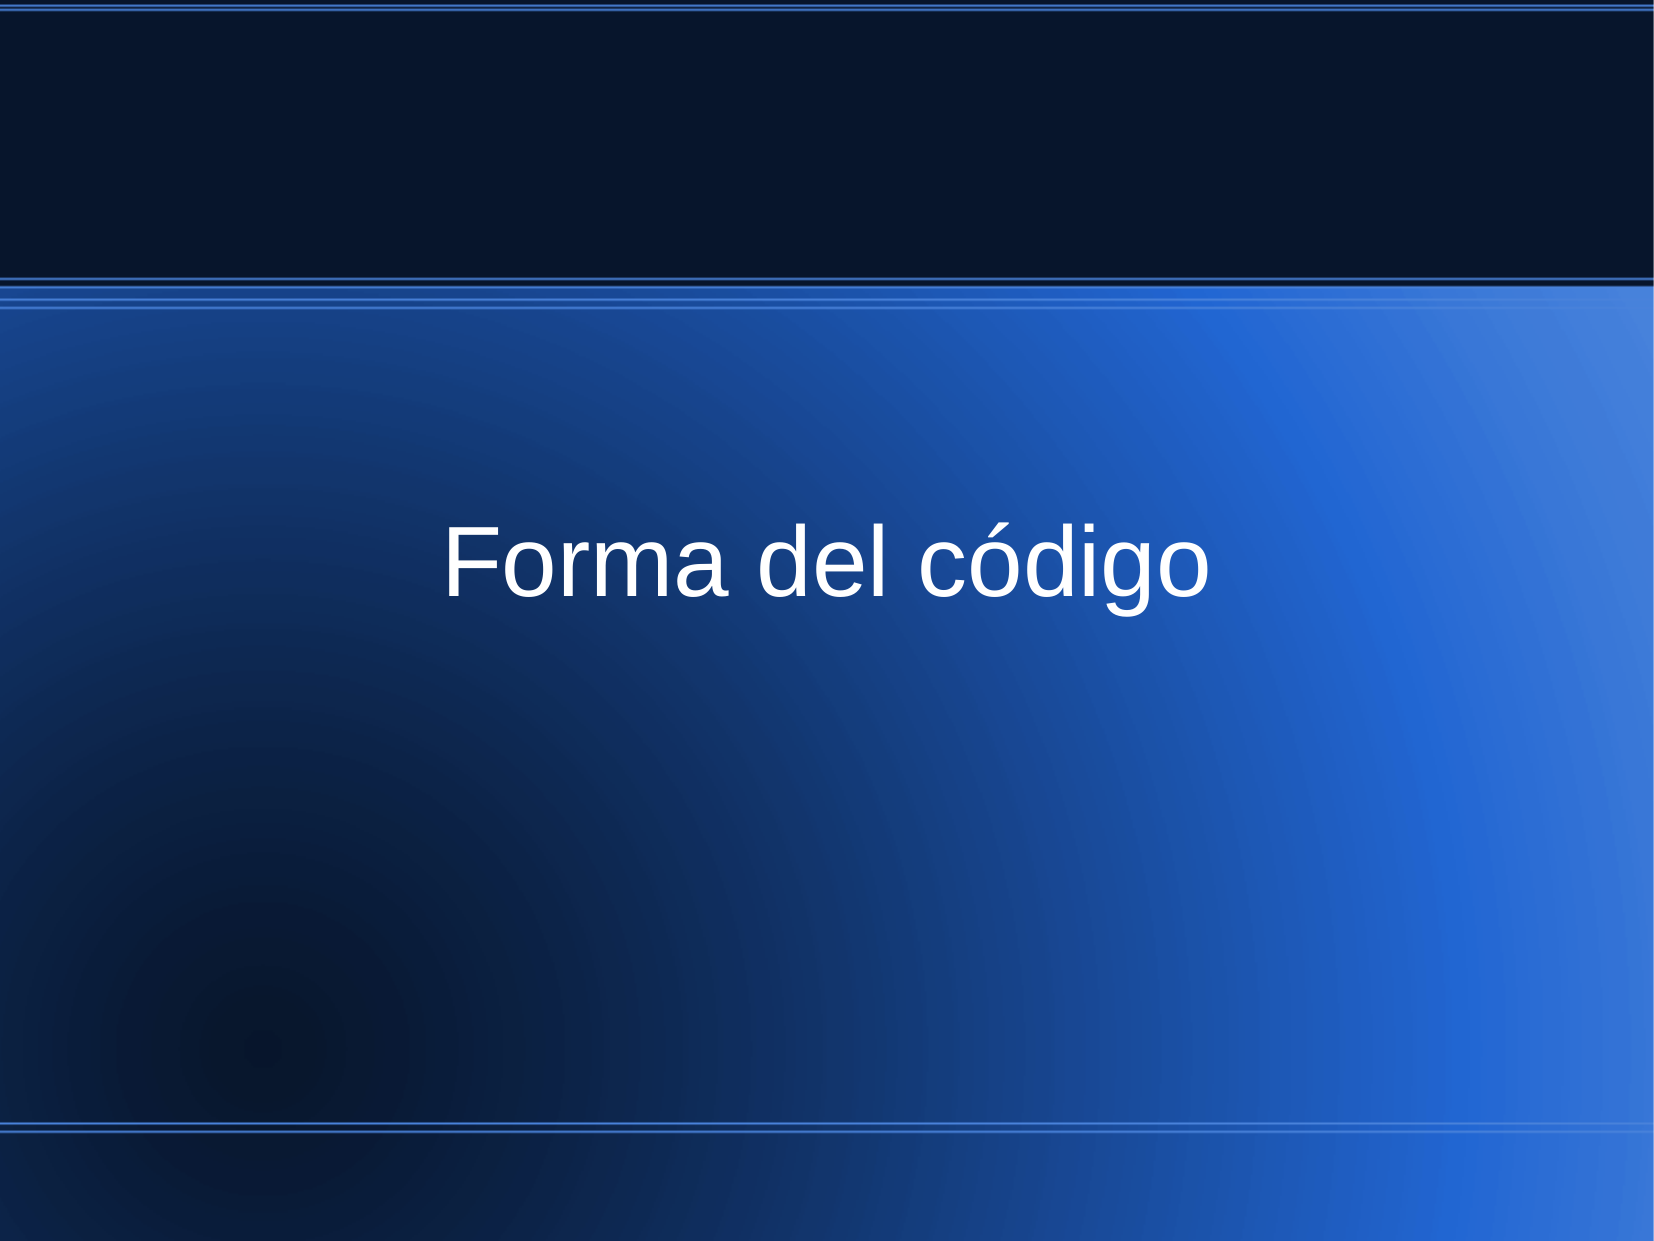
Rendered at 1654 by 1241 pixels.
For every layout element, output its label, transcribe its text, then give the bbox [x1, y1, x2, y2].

subtitle Forma del código [82, 49, 1571, 1075]
picture [0, 0, 1654, 1241]
